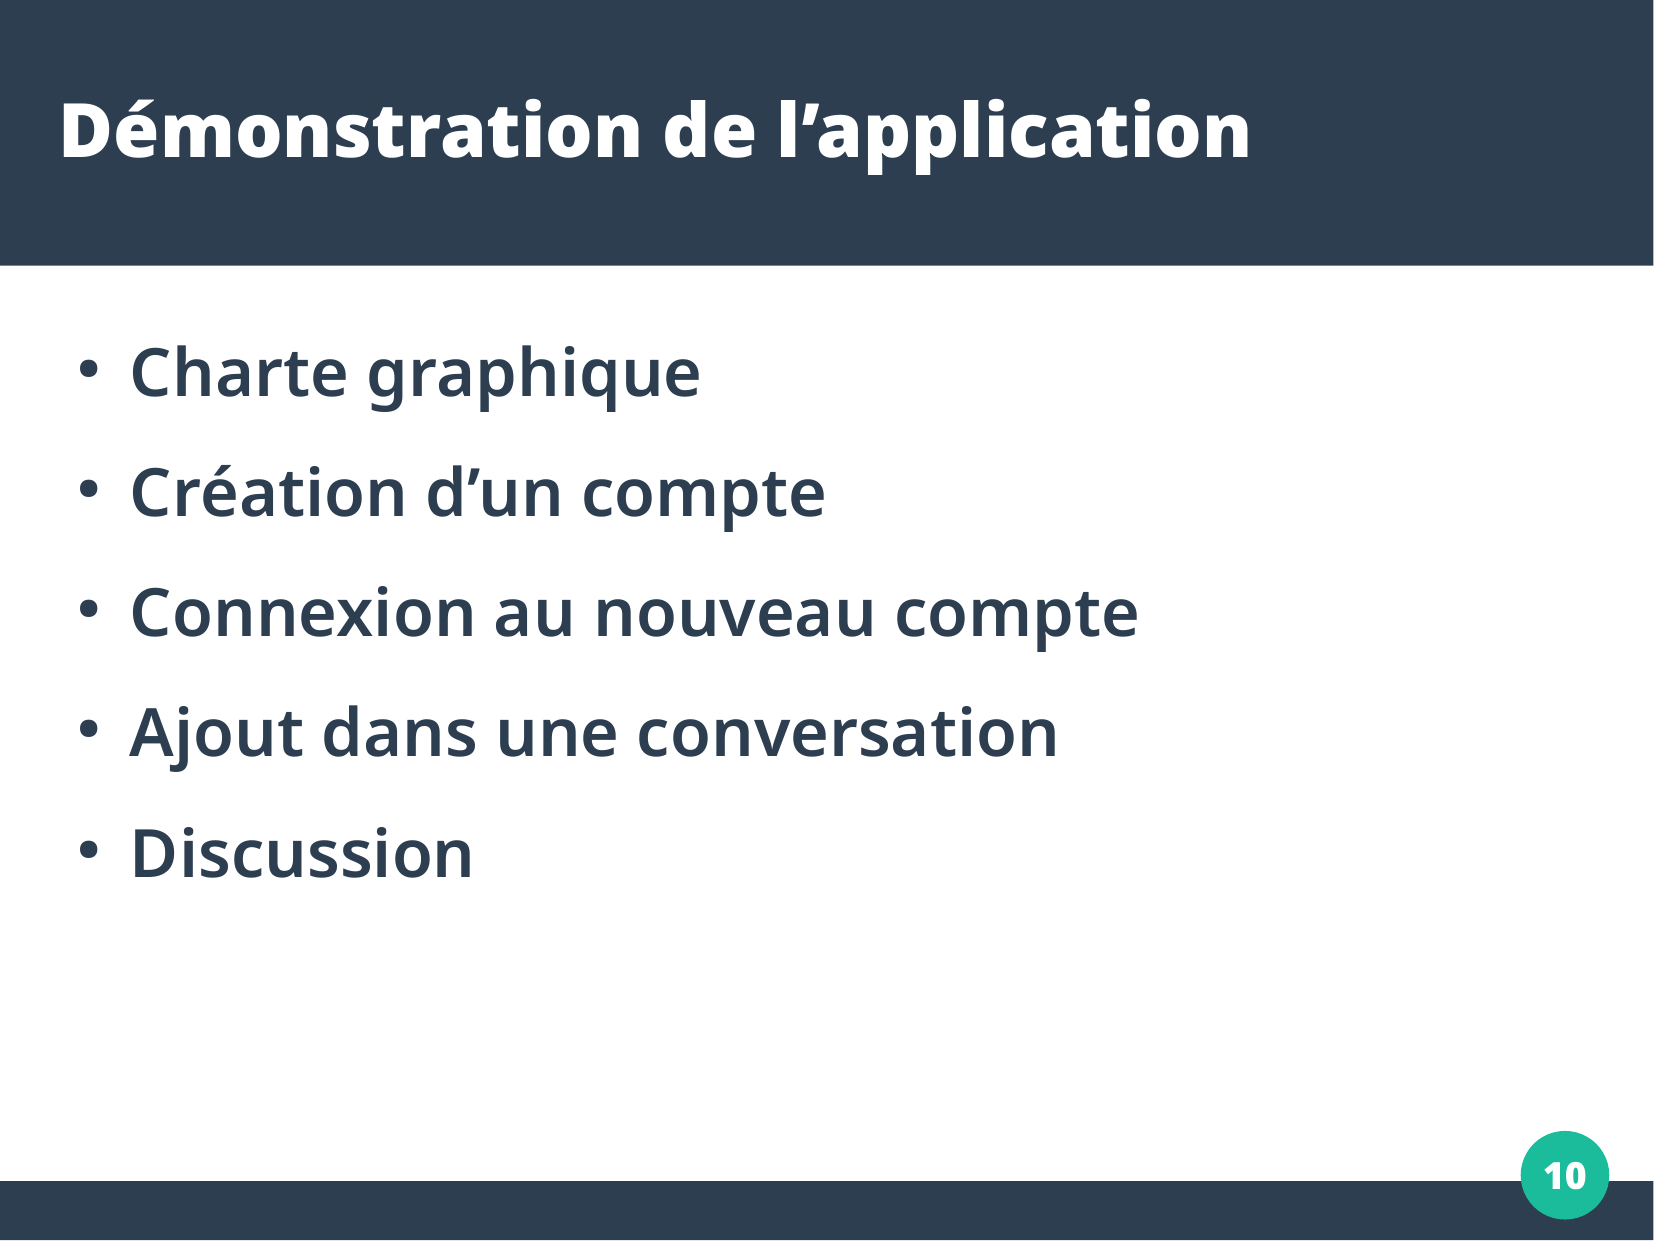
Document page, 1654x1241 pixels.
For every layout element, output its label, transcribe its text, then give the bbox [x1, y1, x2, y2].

title Démonstration de l’application [59, 49, 1595, 207]
list Charte graphique Création d’un compte Connexion au nouveau compte Ajout dans une conversation Discussion [59, 324, 1595, 1152]
